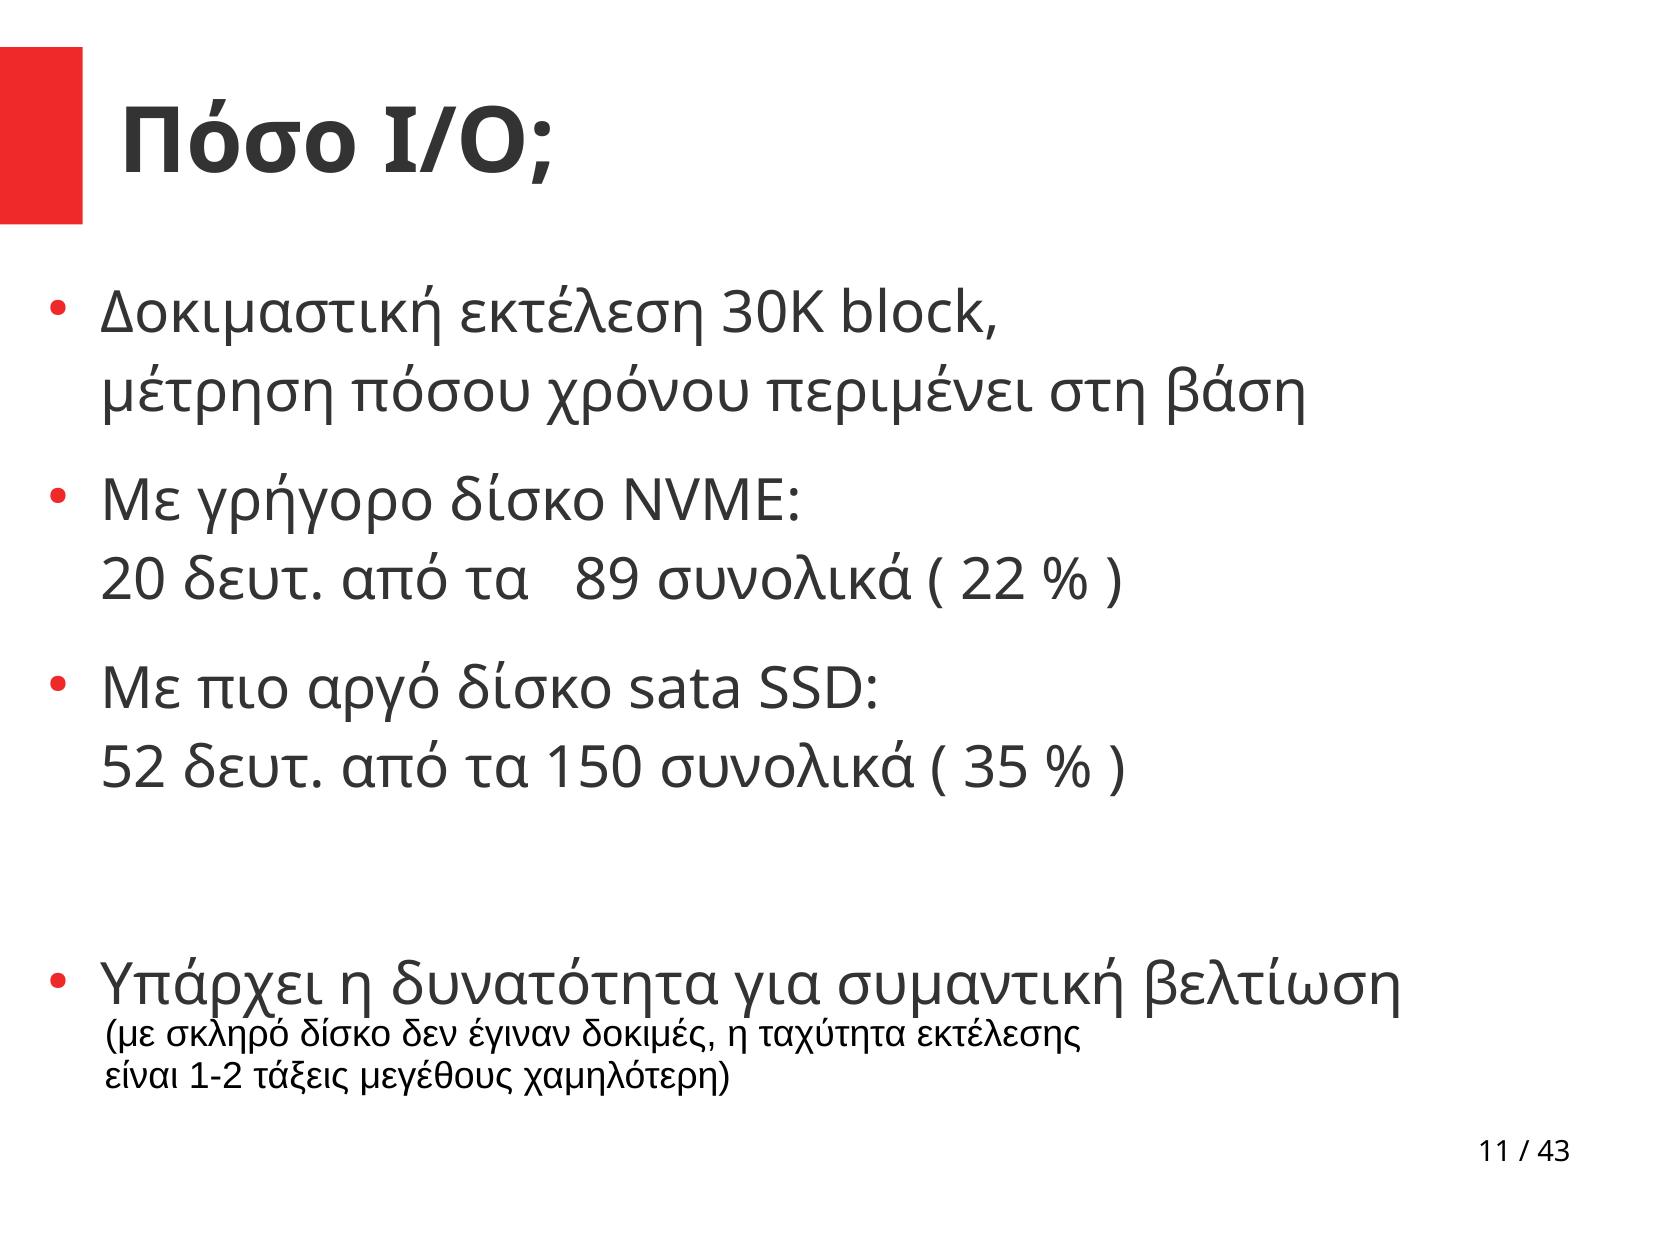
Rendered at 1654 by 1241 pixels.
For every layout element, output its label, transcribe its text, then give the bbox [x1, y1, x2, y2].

text_box (με σκληρό δίσκο δεν έγιναν δοκιμές, η ταχύτητα εκτέλεσης είναι 1-2 τάξεις μεγέθους χαμηλότερη) [90, 1005, 1591, 1141]
list Δοκιμαστική εκτέλεση 30K block, μέτρηση πόσου χρόνου περιμένει στη βάση Με γρήγορο δίσκο NVME: 20 δευτ. από τα 89 συνολικά ( 22 % ) Με πιο αργό δίσκο sata SSD: 52 δευτ. από τα 150 συνολικά ( 35 % ) Υπάρχει η δυνατότητα για συμαντική βελτίωση [30, 270, 1621, 1111]
title Πόσο I/O; [118, 33, 1571, 241]
